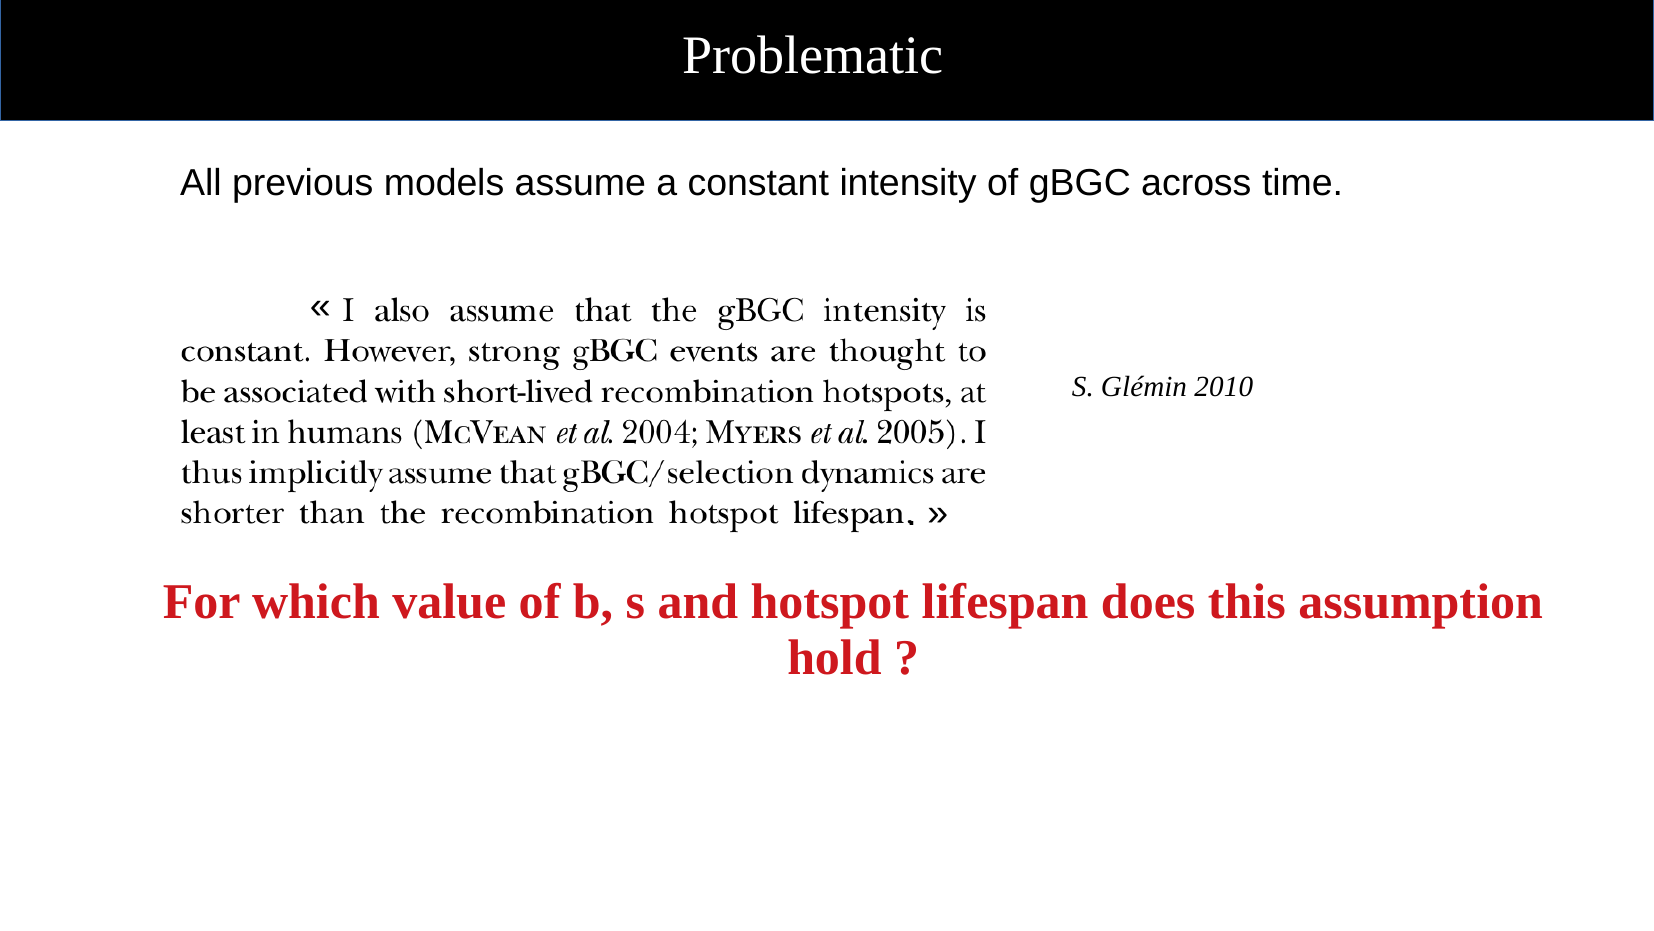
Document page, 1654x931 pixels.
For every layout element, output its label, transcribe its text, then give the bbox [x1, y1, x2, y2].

text_box All previous models assume a constant intensity of gBGC across time. [165, 153, 1465, 210]
text_box . » [891, 484, 969, 541]
text_box S. Glémin 2010 [1057, 360, 1294, 408]
text_box [153, 289, 331, 337]
text_box [927, 496, 1004, 544]
text_box For which value of b, s and hotspot lifespan does this assumption hold ? [147, 566, 1560, 914]
text_box « [295, 277, 354, 334]
text_box [0, 0, 1654, 121]
picture [165, 288, 1004, 538]
text_box Problematic [667, 17, 963, 93]
